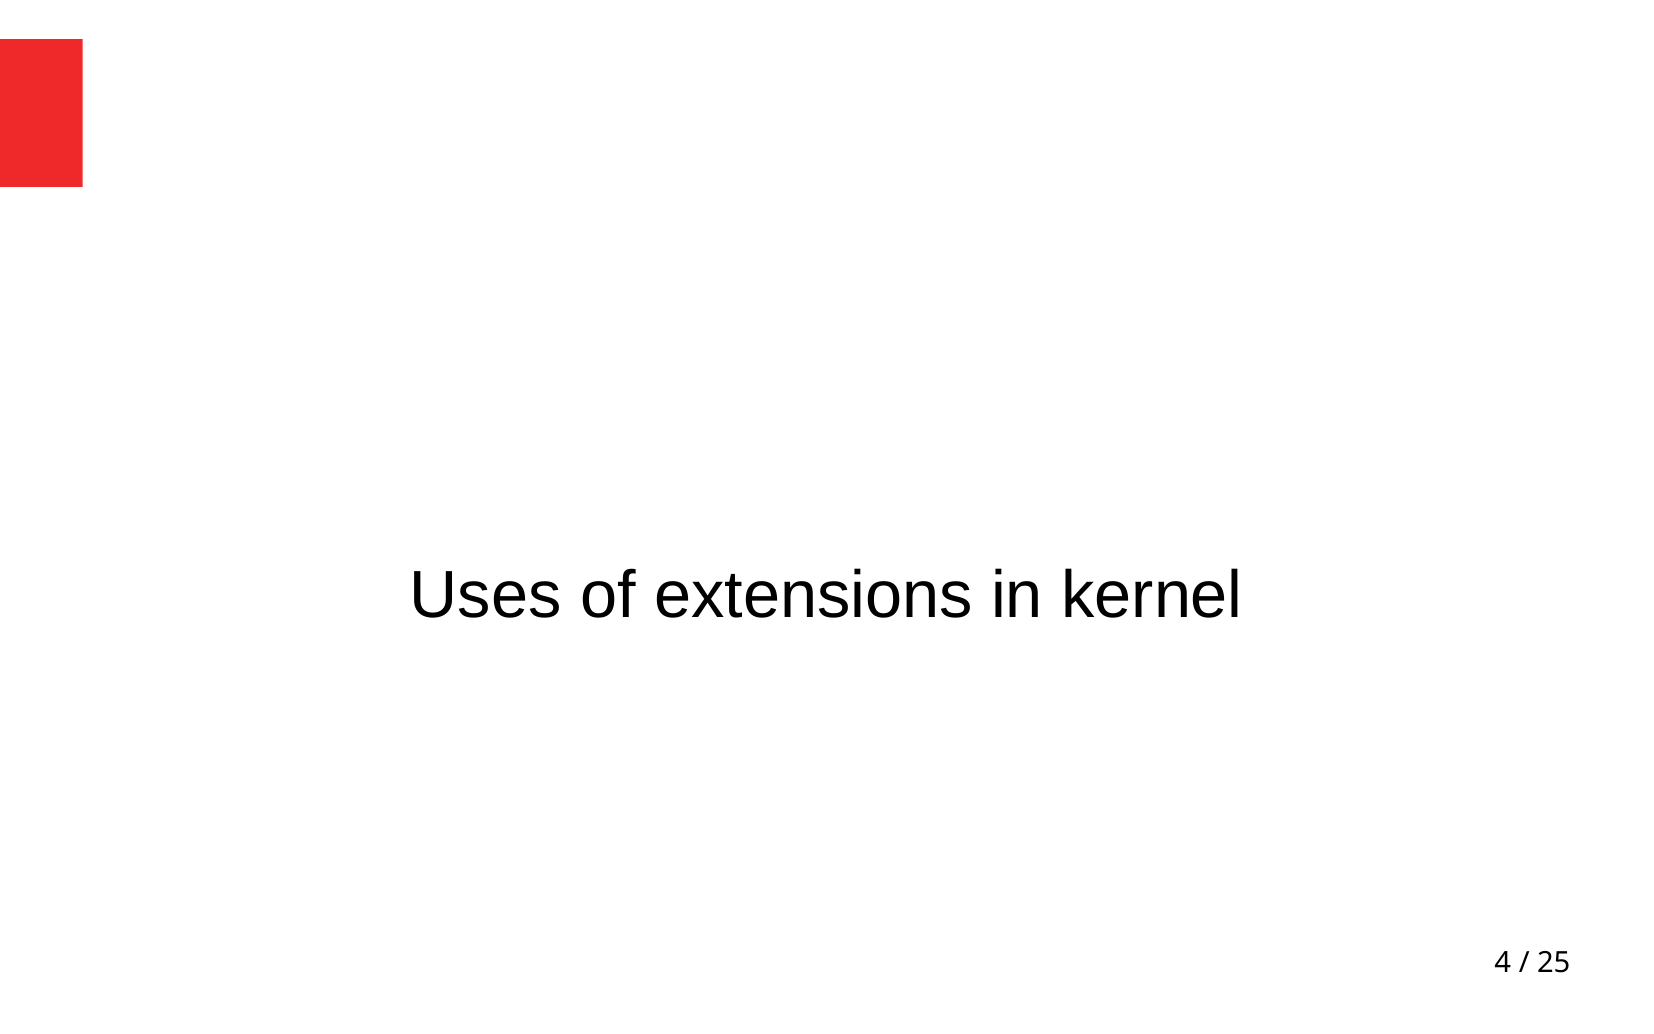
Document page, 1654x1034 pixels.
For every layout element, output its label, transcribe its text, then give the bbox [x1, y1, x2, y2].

subtitle Uses of extensions in kernel [117, 295, 1536, 895]
